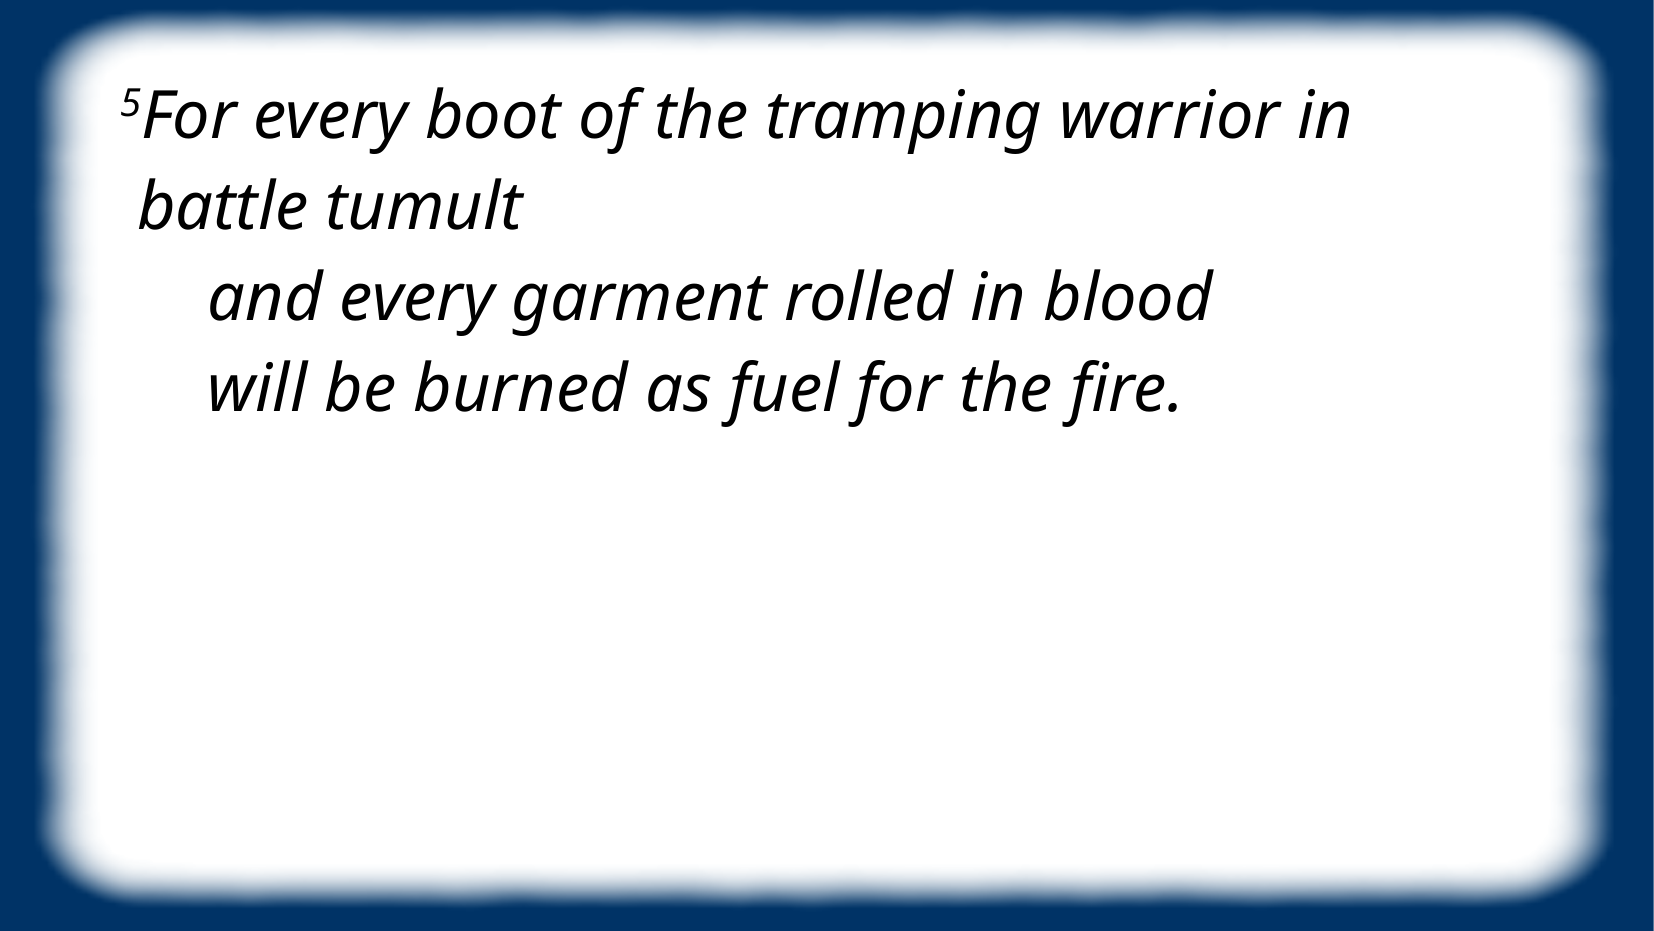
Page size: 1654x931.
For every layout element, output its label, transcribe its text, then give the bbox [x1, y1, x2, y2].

picture [0, 0, 1654, 931]
text_box 5For every boot of the tramping warrior in battle tumult and every garment rolled in blood will be burned as fuel for the fire. [105, 60, 1546, 430]
